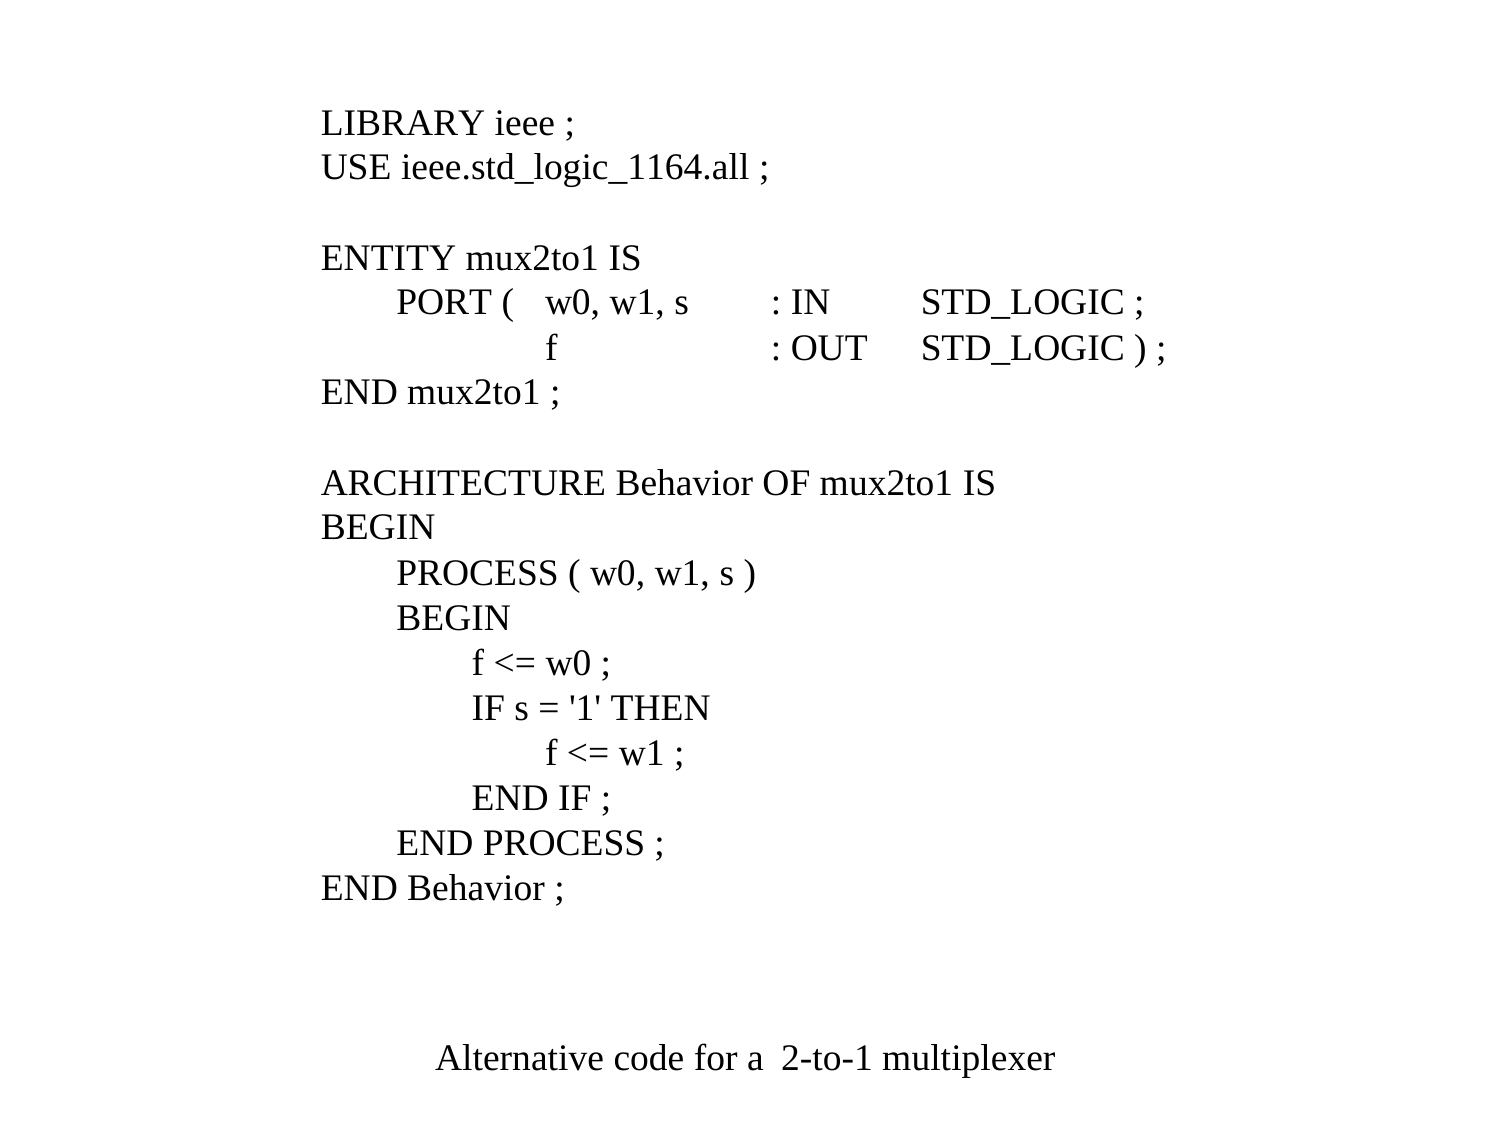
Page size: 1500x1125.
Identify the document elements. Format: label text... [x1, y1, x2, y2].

text_box Alternative code for a 2-to-1 multiplexer [154, 1025, 1337, 1101]
text_box LIBRARY ieee ; USE ieee.std_logic_1164.all ; ENTITY mux2to1 IS PORT ( w0, w1, s : IN STD_LOGIC ; f : OUT STD_LOGIC ) ; END mux2to1 ; ARCHITECTURE Behavior OF mux2to1 IS BEGIN PROCESS ( w0, w1, s ) BEGIN f <= w0 ; IF s = '1' THEN f <= w1 ; END IF ; END PROCESS ; END Behavior ; [306, 89, 1182, 916]
